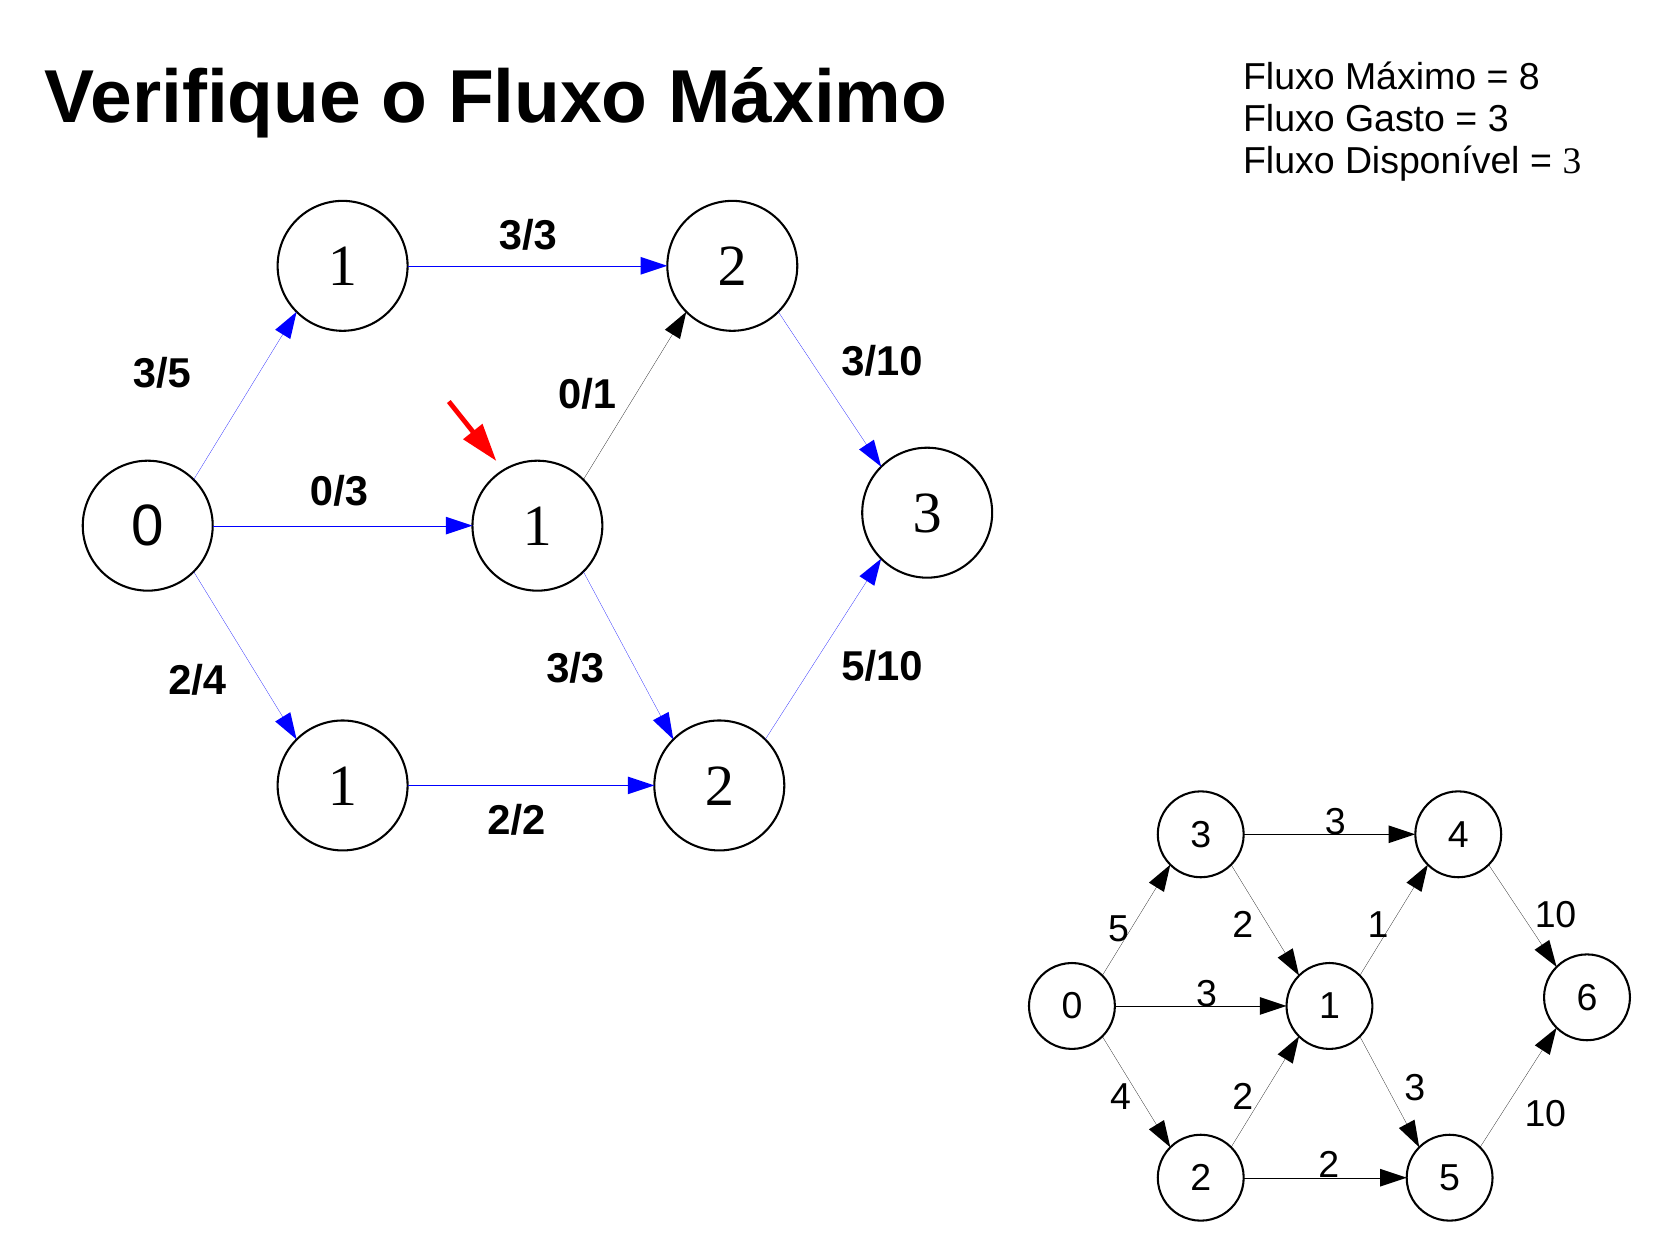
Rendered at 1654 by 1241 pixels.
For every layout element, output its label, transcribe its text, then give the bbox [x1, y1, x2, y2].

text_box 3/3 [484, 204, 591, 266]
text_box 4 [1095, 1067, 1132, 1125]
text_box 2/4 [153, 649, 260, 711]
text_box 6 [1544, 955, 1630, 1041]
text_box 0 [82, 460, 213, 591]
text_box 3 [1181, 964, 1218, 1022]
text_box 2 [654, 720, 785, 851]
text_box 3/3 [531, 637, 638, 700]
text_box 2 [1157, 1134, 1244, 1221]
text_box Verifique o Fluxo Máximo [29, 47, 963, 147]
text_box 10 [1520, 885, 1595, 985]
text_box Fluxo Máximo = 8 Fluxo Gasto = 3 Fluxo Disponível = 3 [1228, 48, 1597, 189]
text_box 1 [1286, 963, 1373, 1049]
text_box 2 [1217, 1067, 1255, 1125]
text_box 1 [472, 460, 603, 591]
text_box 3 [1389, 1059, 1427, 1116]
text_box 2 [1217, 895, 1255, 953]
text_box 5 [1093, 900, 1131, 958]
text_box 1 [1352, 895, 1390, 953]
text_box 3/10 [826, 330, 957, 393]
text_box 6 [1582, 996, 1592, 1008]
text_box 2/2 [472, 789, 579, 851]
text_box 4 [1415, 791, 1502, 878]
text_box 0 [1028, 963, 1115, 1049]
text_box 2 [667, 200, 798, 331]
text_box 1 [277, 720, 408, 851]
text_box 3 [1157, 791, 1244, 878]
text_box 3 [862, 447, 993, 578]
text_box 0/1 [543, 363, 650, 426]
text_box 5 [1406, 1134, 1493, 1221]
text_box 3 [1310, 792, 1347, 850]
text_box 0/3 [295, 460, 402, 522]
text_box 10 [1509, 1084, 1596, 1142]
text_box 3/5 [118, 342, 225, 404]
text_box 1 [277, 200, 408, 331]
text_box 2 [1303, 1136, 1341, 1194]
text_box 5/10 [826, 635, 957, 697]
